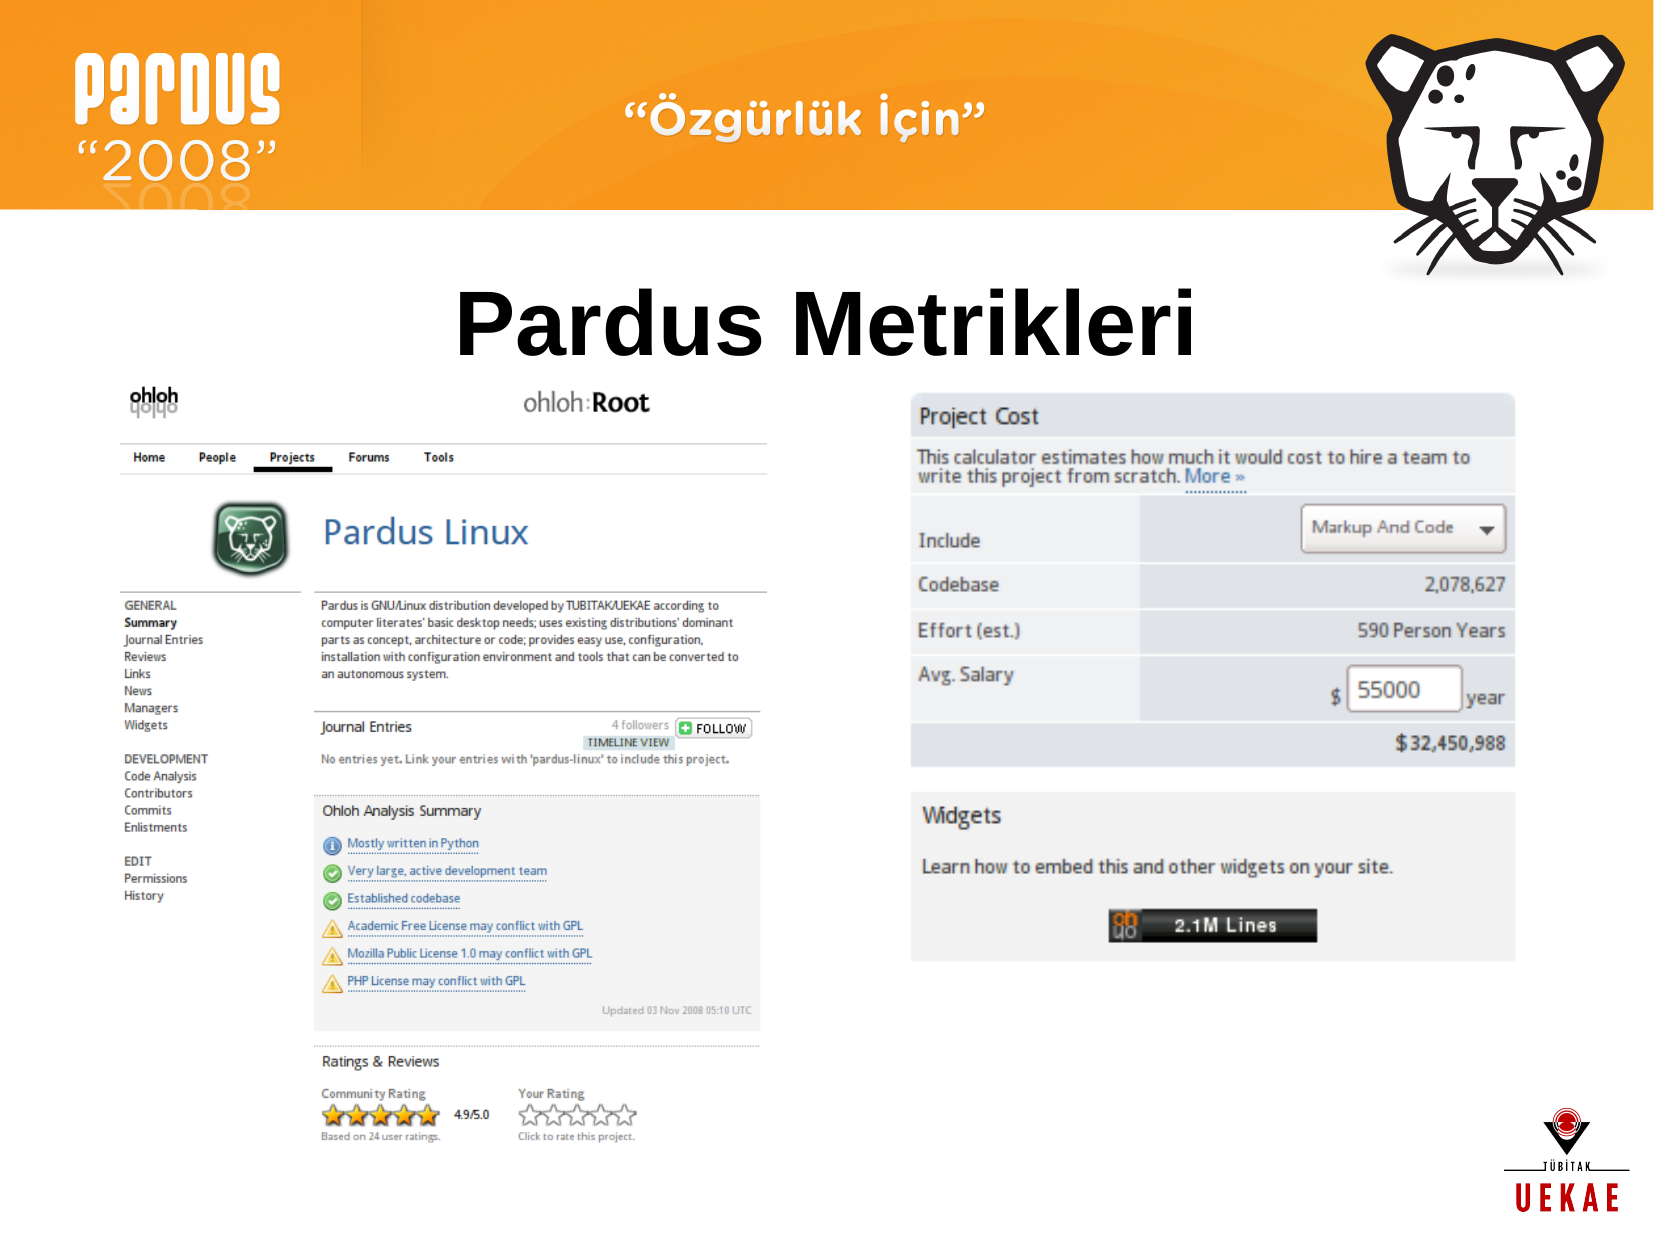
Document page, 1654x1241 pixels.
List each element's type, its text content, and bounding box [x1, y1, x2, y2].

picture [903, 383, 1522, 991]
title Pardus Metrikleri [82, 220, 1571, 428]
picture [1500, 1104, 1634, 1215]
picture [0, 0, 1654, 293]
picture [120, 383, 767, 1152]
